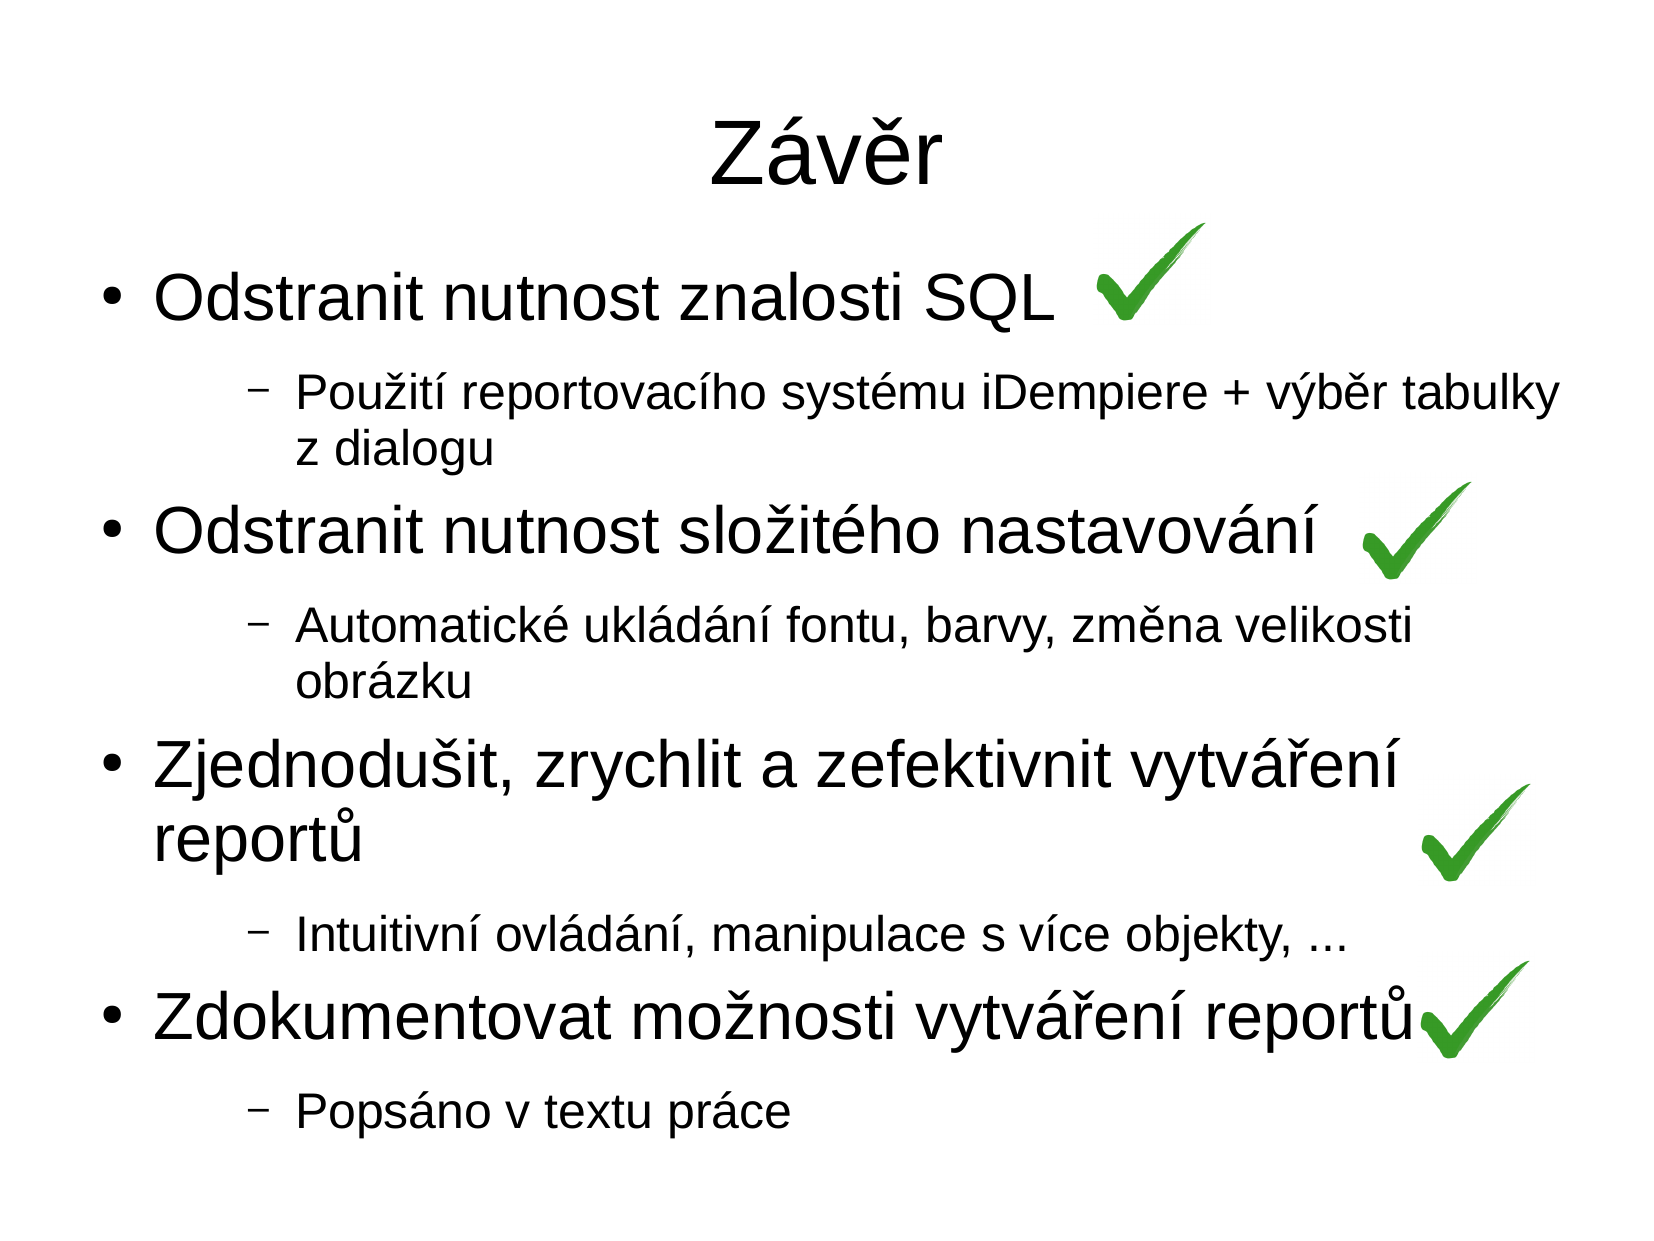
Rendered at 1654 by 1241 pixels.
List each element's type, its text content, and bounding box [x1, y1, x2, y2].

picture [1359, 472, 1477, 584]
picture [1417, 951, 1535, 1063]
title Závěr [82, 49, 1571, 257]
picture [1093, 213, 1211, 325]
picture [1418, 774, 1536, 886]
list Odstranit nutnost znalosti SQL Použití reportovacího systému iDempiere + výběr tabulky z dialogu Odstranit nutnost složitého nastavování Automatické ukládání fontu, barvy, změna velikosti obrázku Zjednodušit, zrychlit a zefektivnit vytváření reportů Intuitivní ovládání, manipulace s více objekty, ... Zdokumentovat možnosti vytváření reportů Popsáno v textu práce [82, 259, 1571, 1140]
